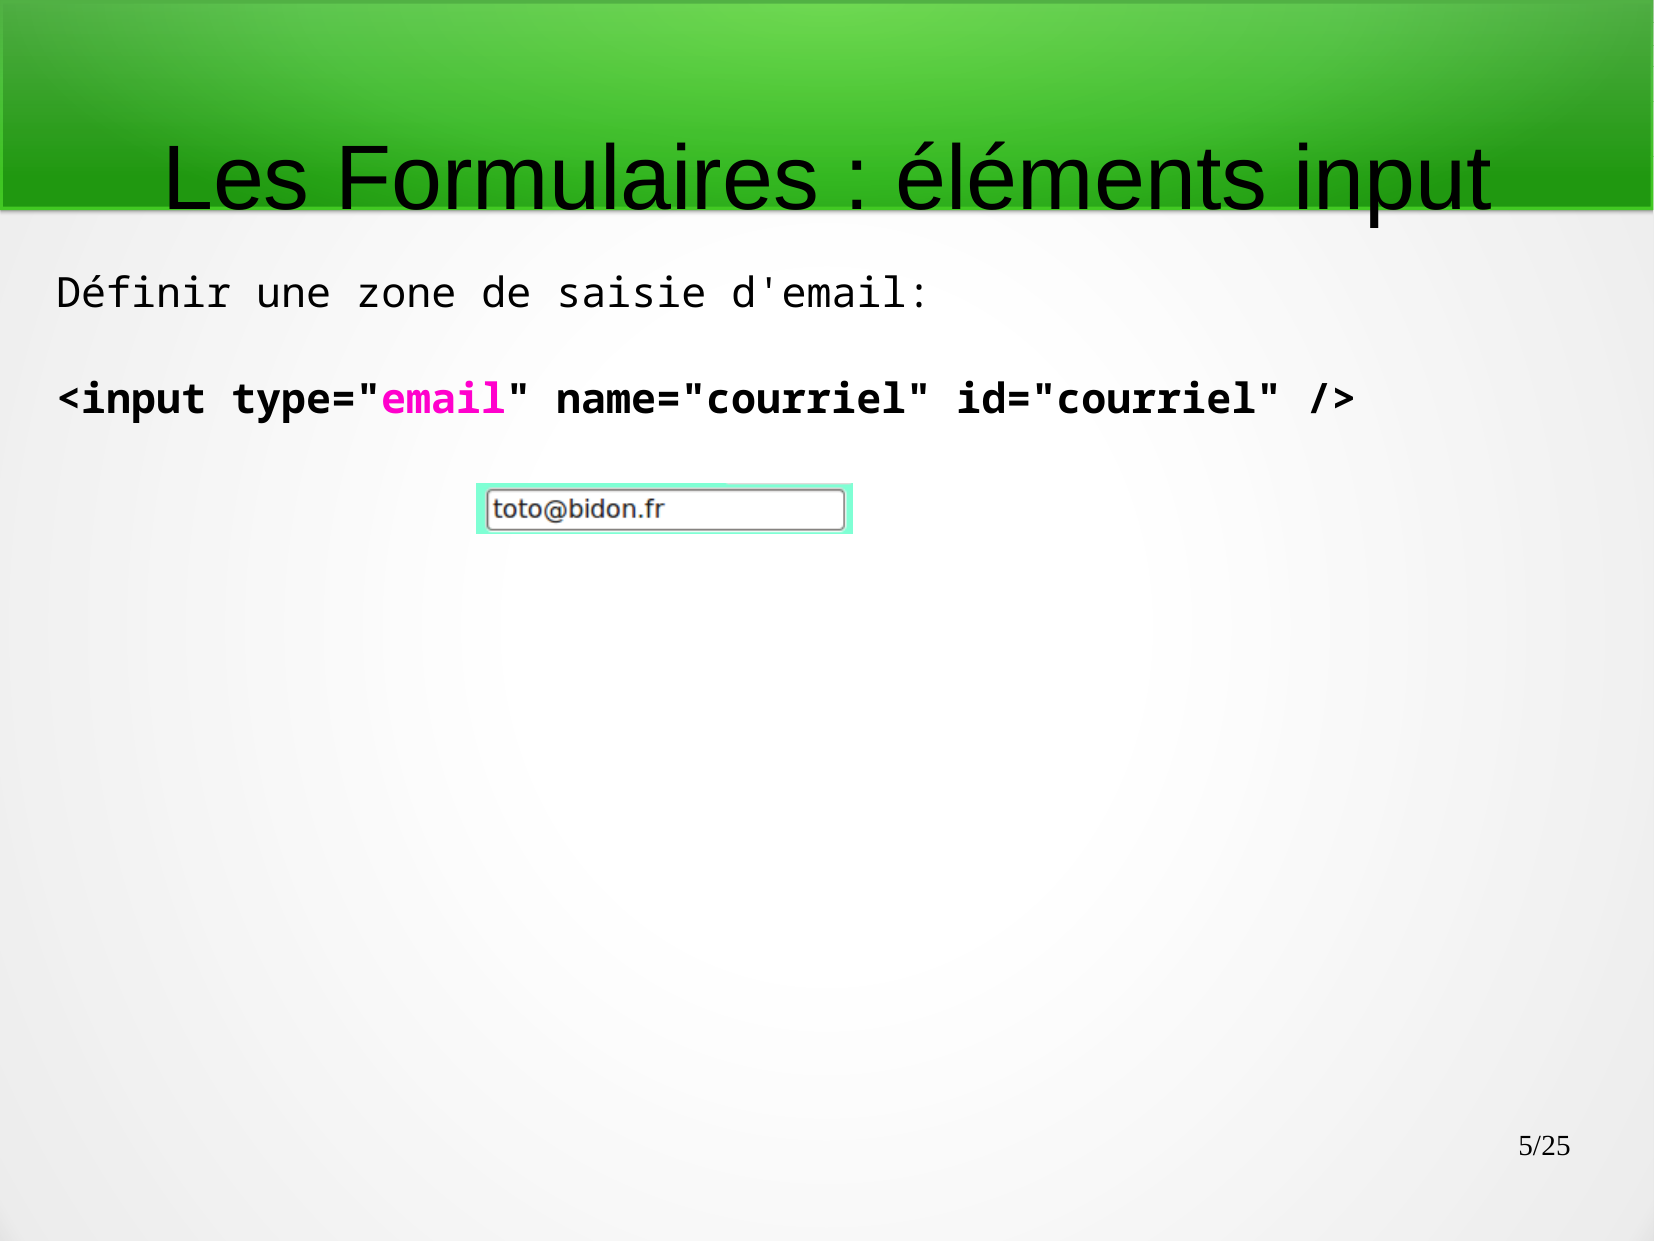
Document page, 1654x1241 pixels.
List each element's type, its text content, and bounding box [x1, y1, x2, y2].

text_box Définir une zone de saisie d'email: <input type="email" name="courriel" id="courriel" /> [55, 265, 1624, 1188]
title Les Formulaires : éléments input [121, 77, 1534, 265]
picture [476, 483, 853, 534]
